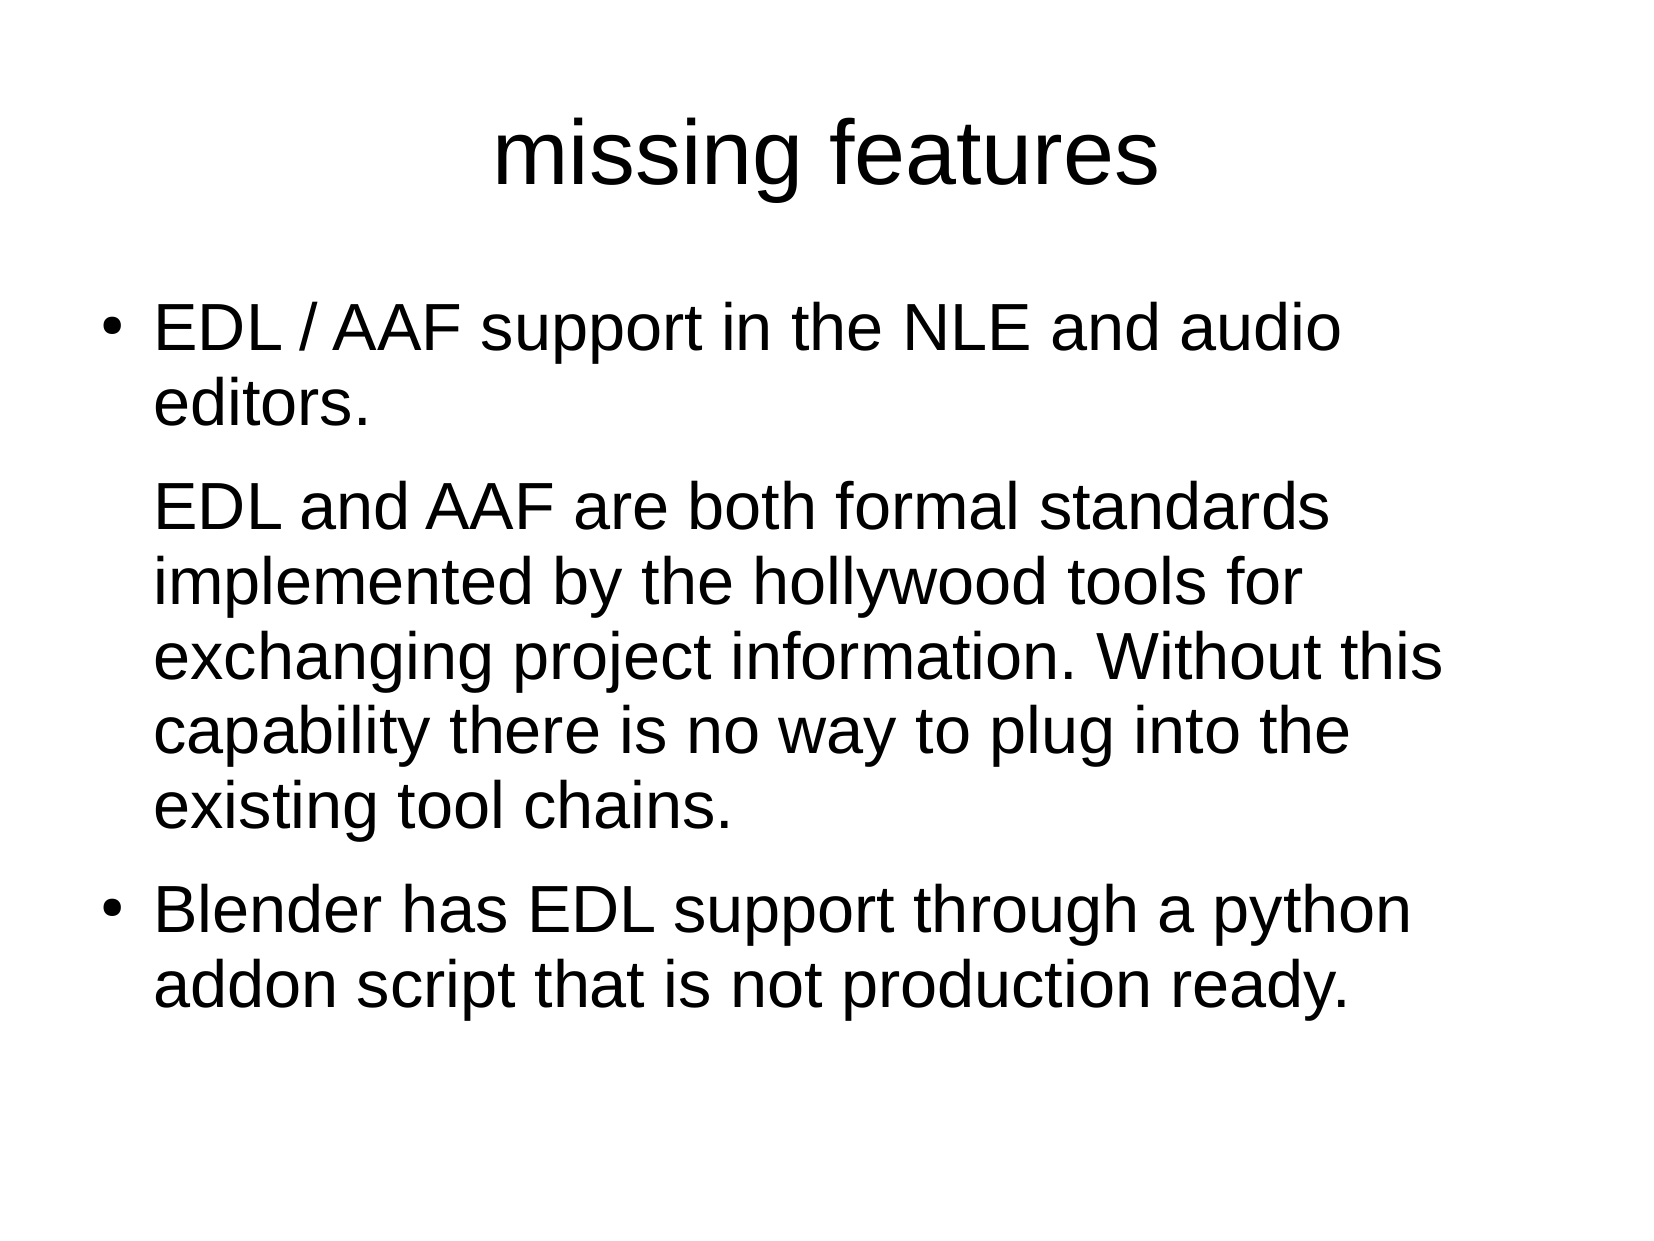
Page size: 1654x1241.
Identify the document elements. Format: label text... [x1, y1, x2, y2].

list EDL / AAF support in the NLE and audio editors. EDL and AAF are both formal standards implemented by the hollywood tools for exchanging project information. Without this capability there is no way to plug into the existing tool chains. Blender has EDL support through a python addon script that is not production ready. [82, 290, 1571, 1109]
title missing features [82, 49, 1571, 257]
